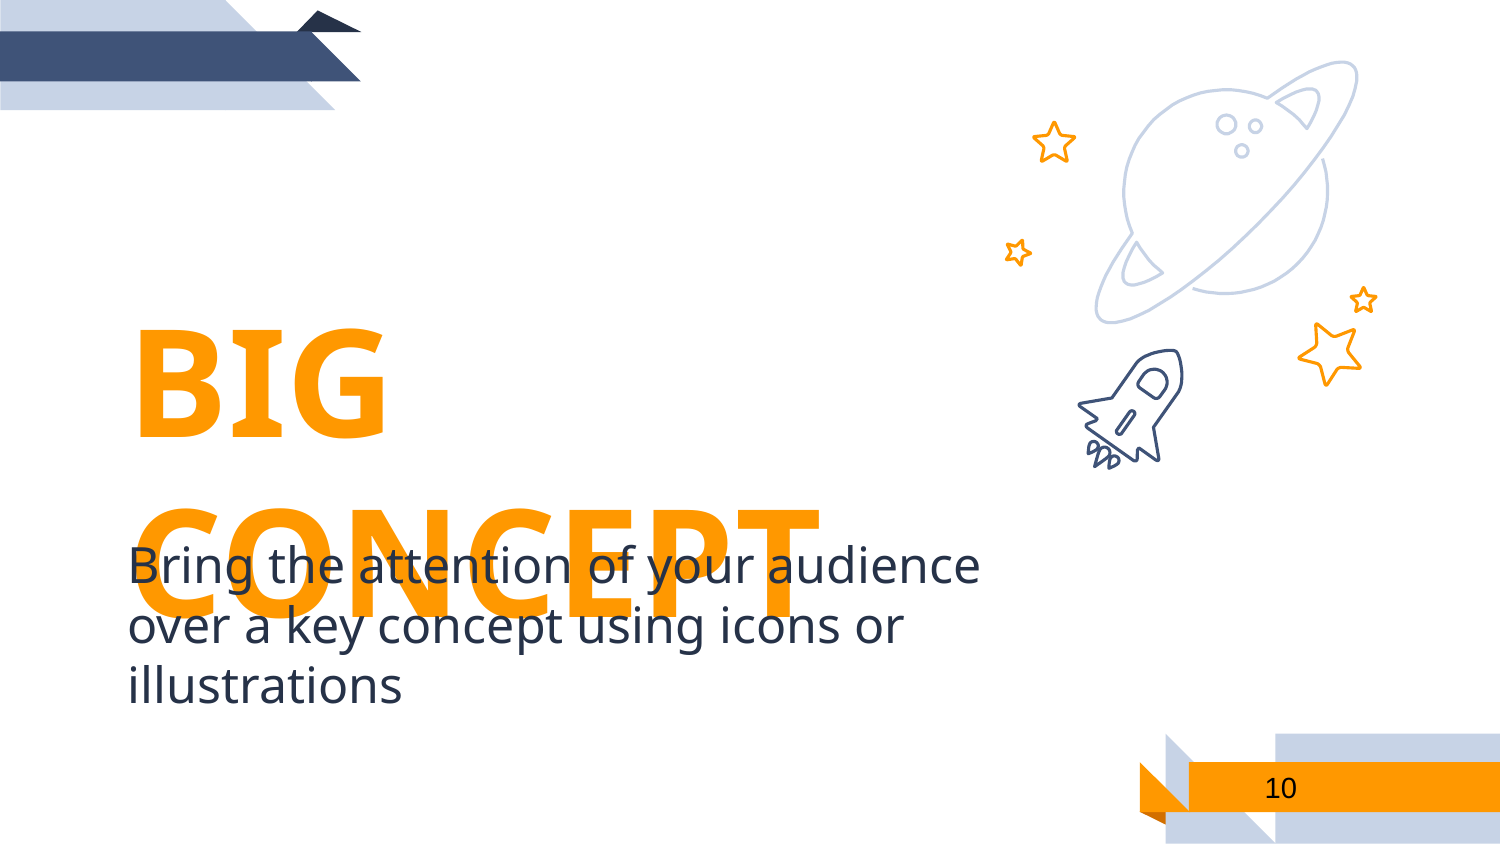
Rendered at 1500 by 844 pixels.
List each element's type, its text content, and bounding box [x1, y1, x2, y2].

subtitle Bring the attention of your audience over a key concept using icons or illustrations [112, 559, 1026, 689]
slide_number <numer> [1249, 760, 1494, 813]
title BIG CONCEPT [112, 372, 1026, 559]
